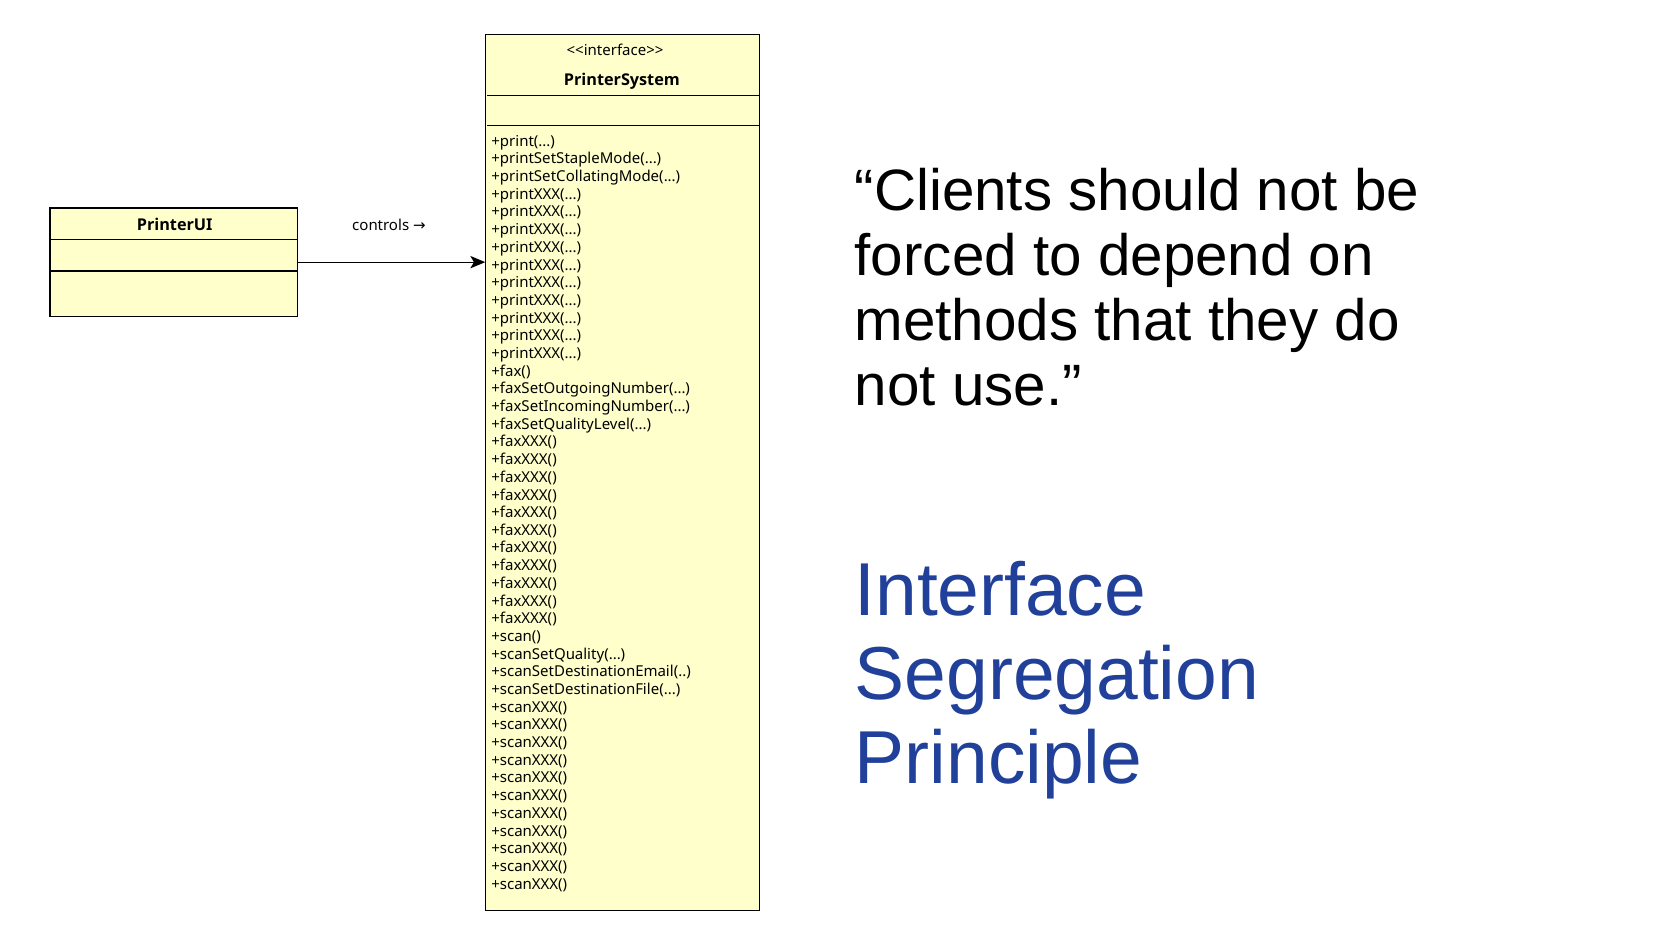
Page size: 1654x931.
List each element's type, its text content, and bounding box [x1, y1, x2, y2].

text_box “Clients should not be forced to depend on methods that they do not use.” Interface Segregation Principle [840, 150, 1471, 807]
picture [30, 15, 780, 931]
